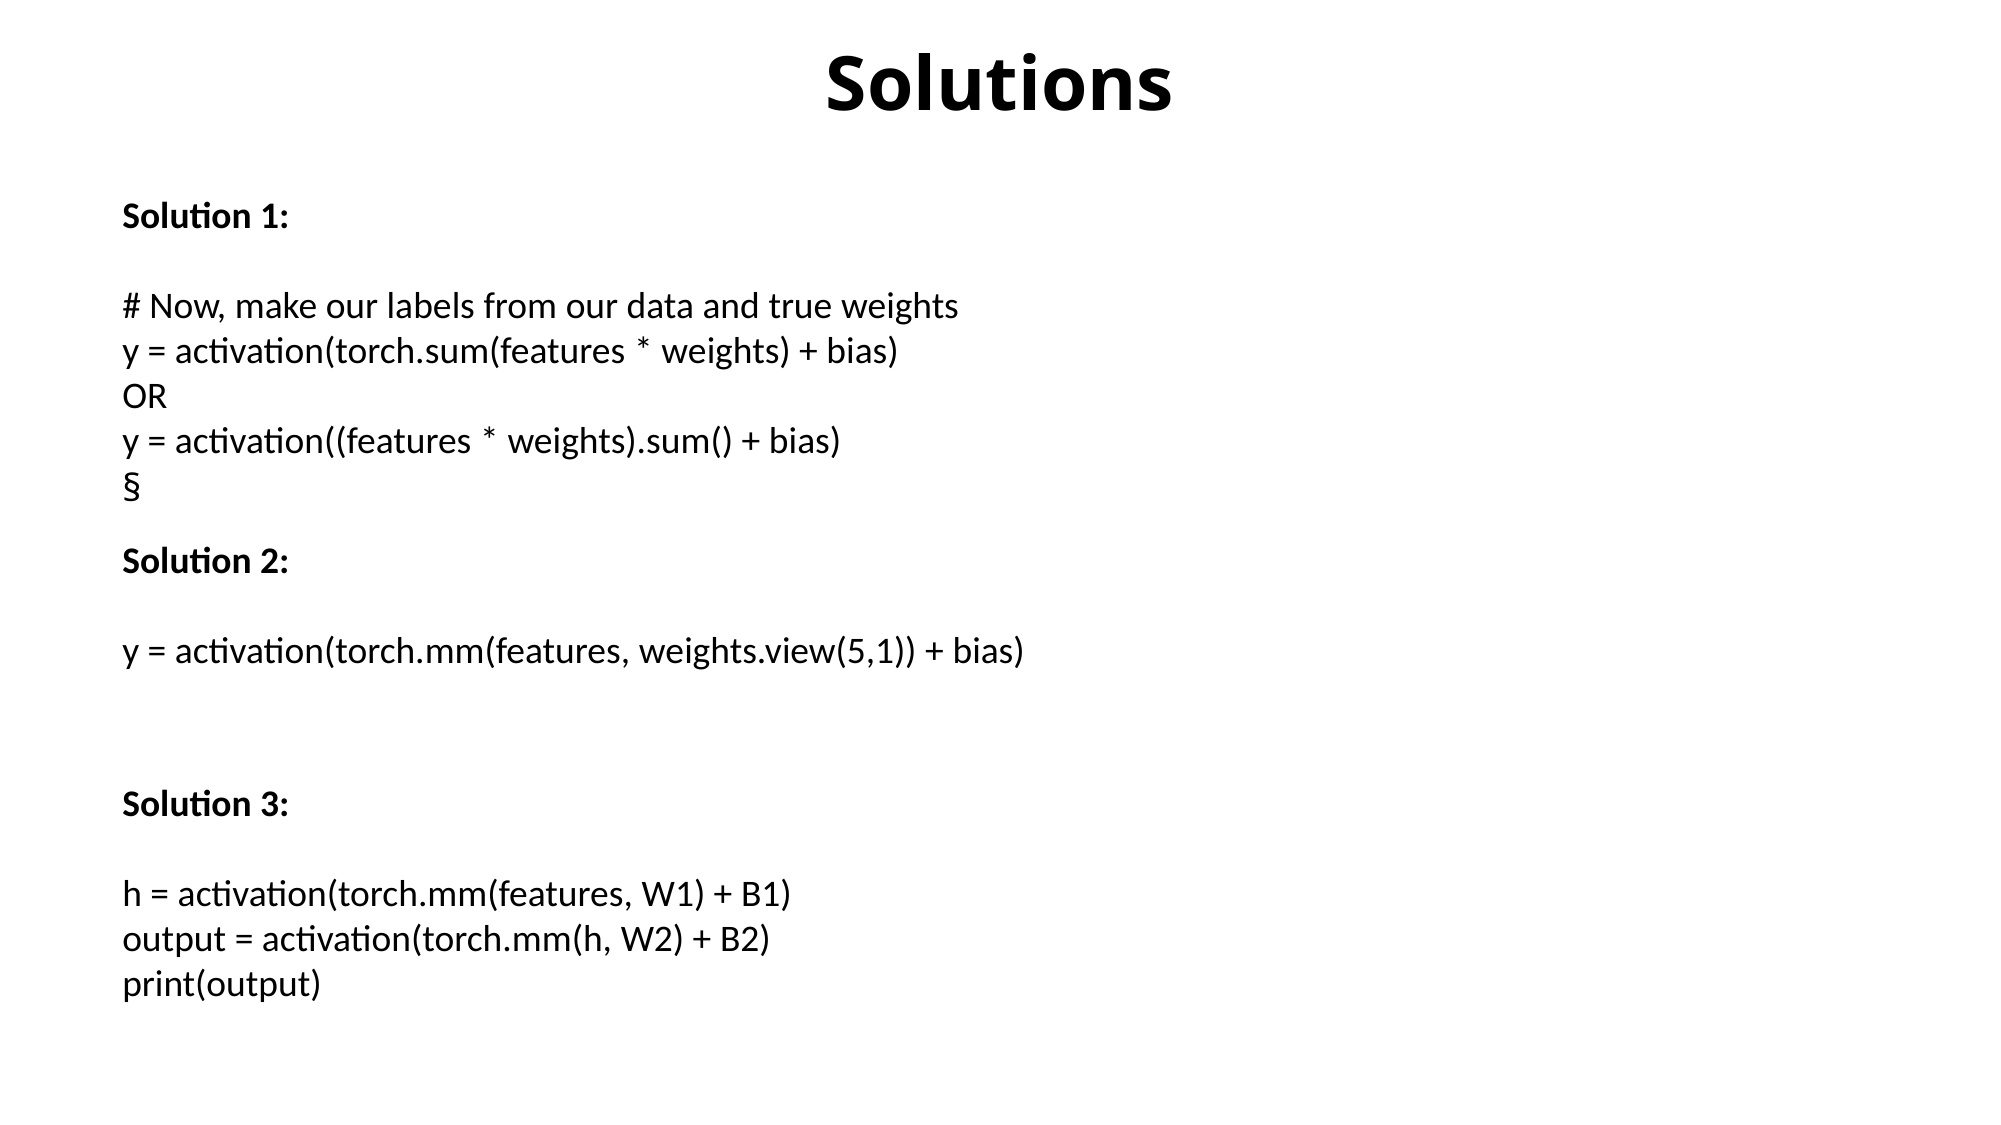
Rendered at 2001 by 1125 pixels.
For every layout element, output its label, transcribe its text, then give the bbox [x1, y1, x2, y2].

title Solutions [766, 34, 1234, 138]
text_box Solution 2: y = activation(torch.mm(features, weights.view(5,1)) + bias) [107, 528, 1893, 726]
text_box Solution 3: h = activation(torch.mm(features, W1) + B1) output = activation(torch.mm(h, W2) + B2) print(output) [107, 771, 1893, 1060]
text_box Solution 1: # Now, make our labels from our data and true weights y = activation(torch.sum(features * weights) + bias) OR y = activation((features * weights).sum() + bias) [107, 183, 1893, 518]
